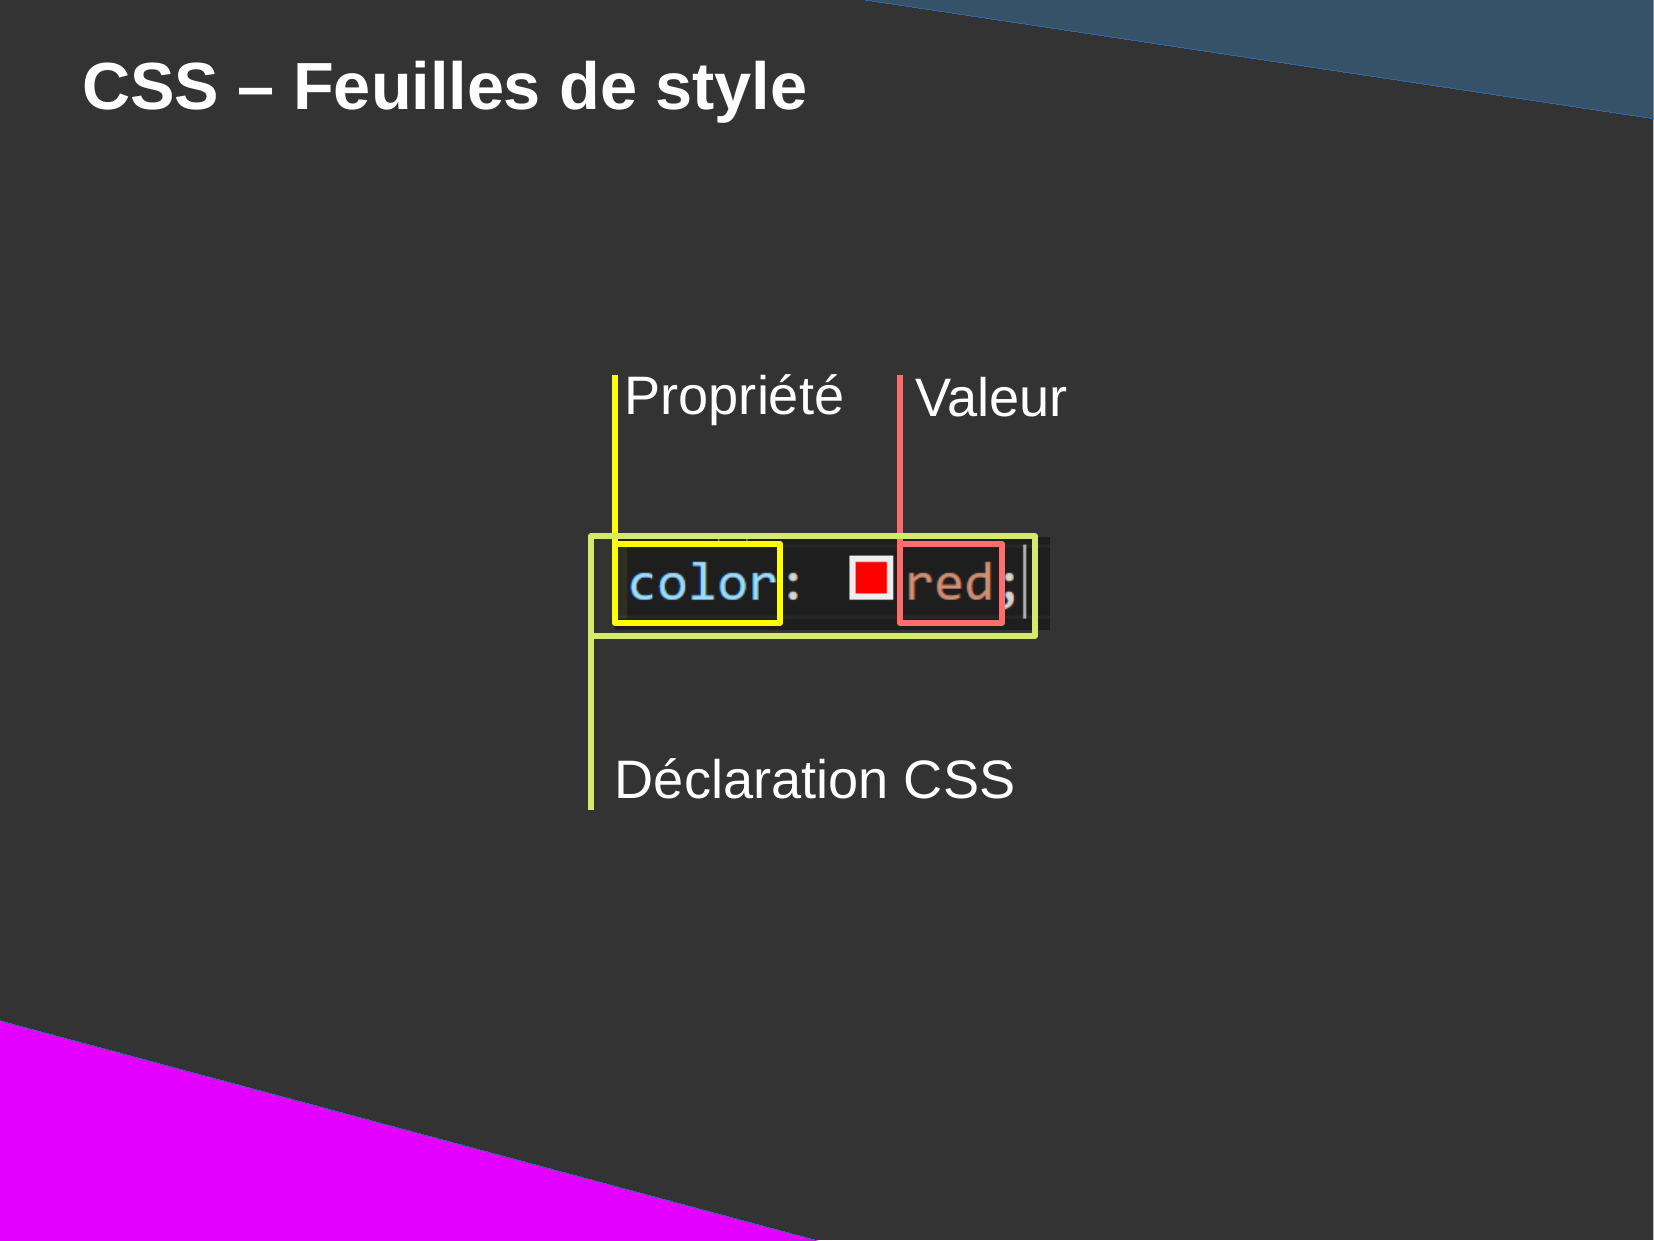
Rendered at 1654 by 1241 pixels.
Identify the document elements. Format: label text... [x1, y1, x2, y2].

title Déclaration CSS [614, 749, 1081, 871]
title Propriété [624, 365, 871, 465]
picture [903, 547, 999, 620]
title Valeur [914, 367, 1155, 459]
picture [618, 547, 777, 620]
picture [1038, 537, 1050, 631]
title CSS – Feuilles de style [82, 49, 1571, 152]
picture [615, 539, 1032, 631]
text_box [865, 0, 1654, 119]
text_box [0, 1020, 819, 1241]
